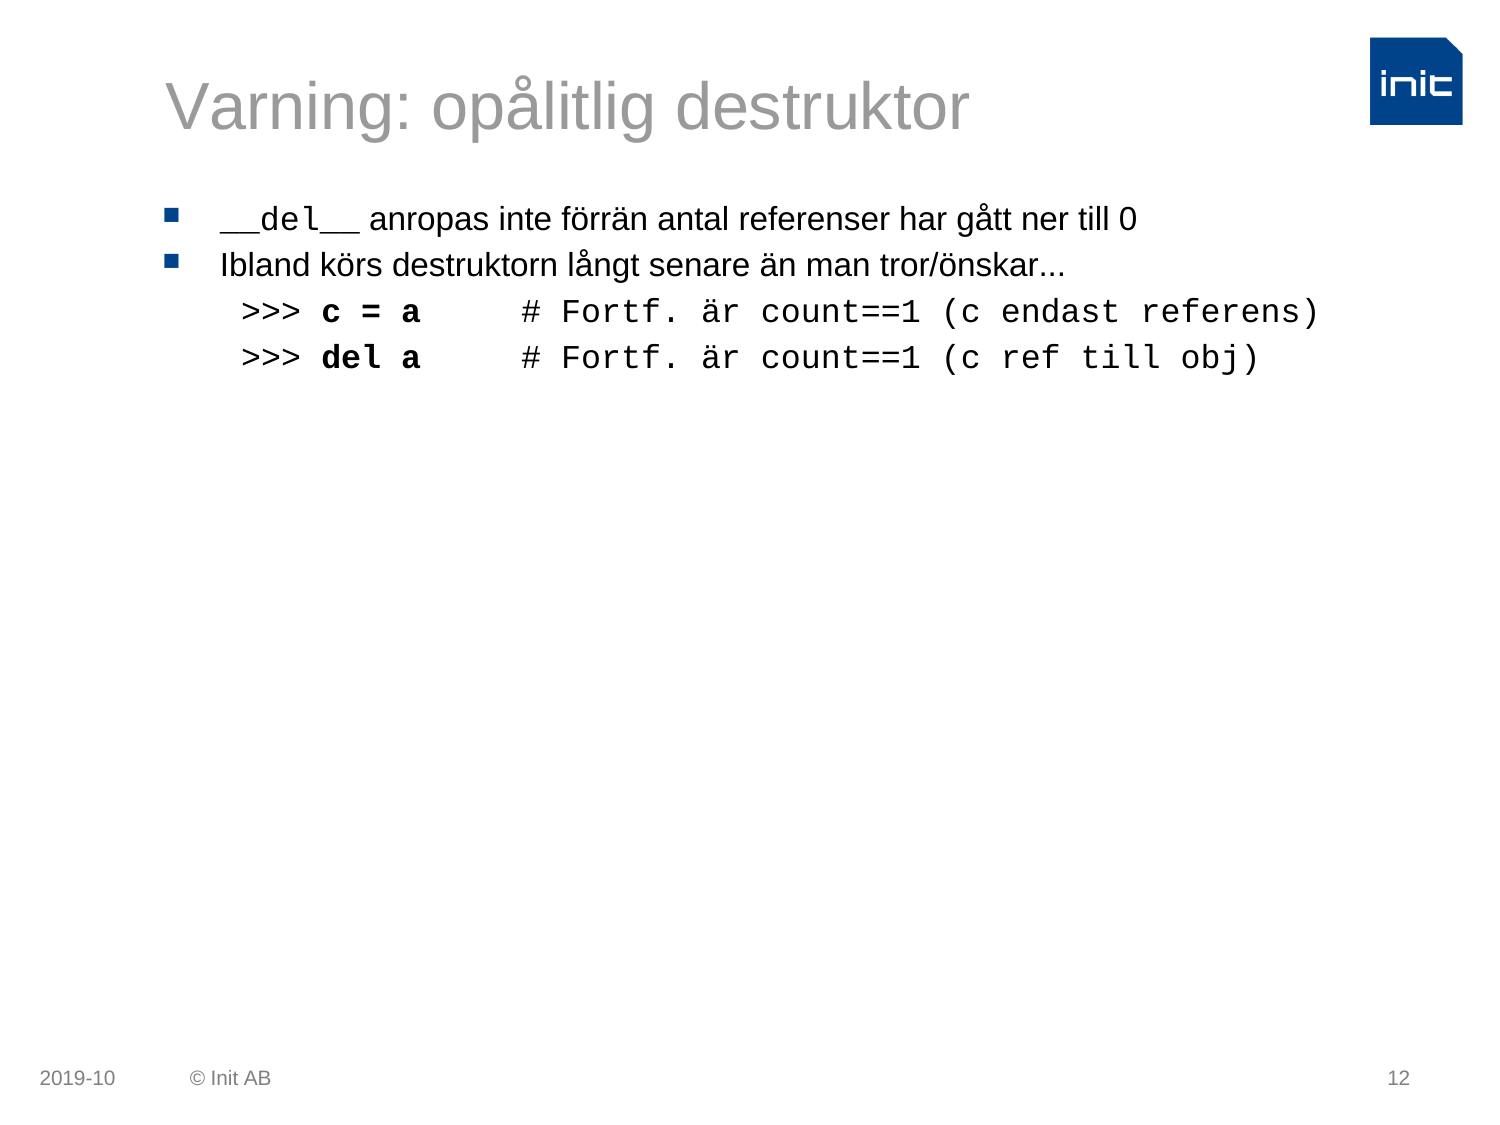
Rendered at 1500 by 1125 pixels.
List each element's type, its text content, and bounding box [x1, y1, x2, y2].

text_box 2019-10 [24, 1037, 151, 1098]
text_box __del__ anropas inte förrän antal referenser har gått ner till 0 Ibland körs destruktorn långt senare än man tror/önskar... >>> c = a # Fortf. är count==1 (c endast referens) >>> del a # Fortf. är count==1 (c ref till obj) [150, 189, 1351, 963]
text_box © Init AB [174, 1037, 1326, 1098]
text_box <nummer> [1350, 1037, 1426, 1098]
text_box Varning: opålitlig destruktor [150, 0, 1351, 151]
picture [1370, 37, 1463, 125]
